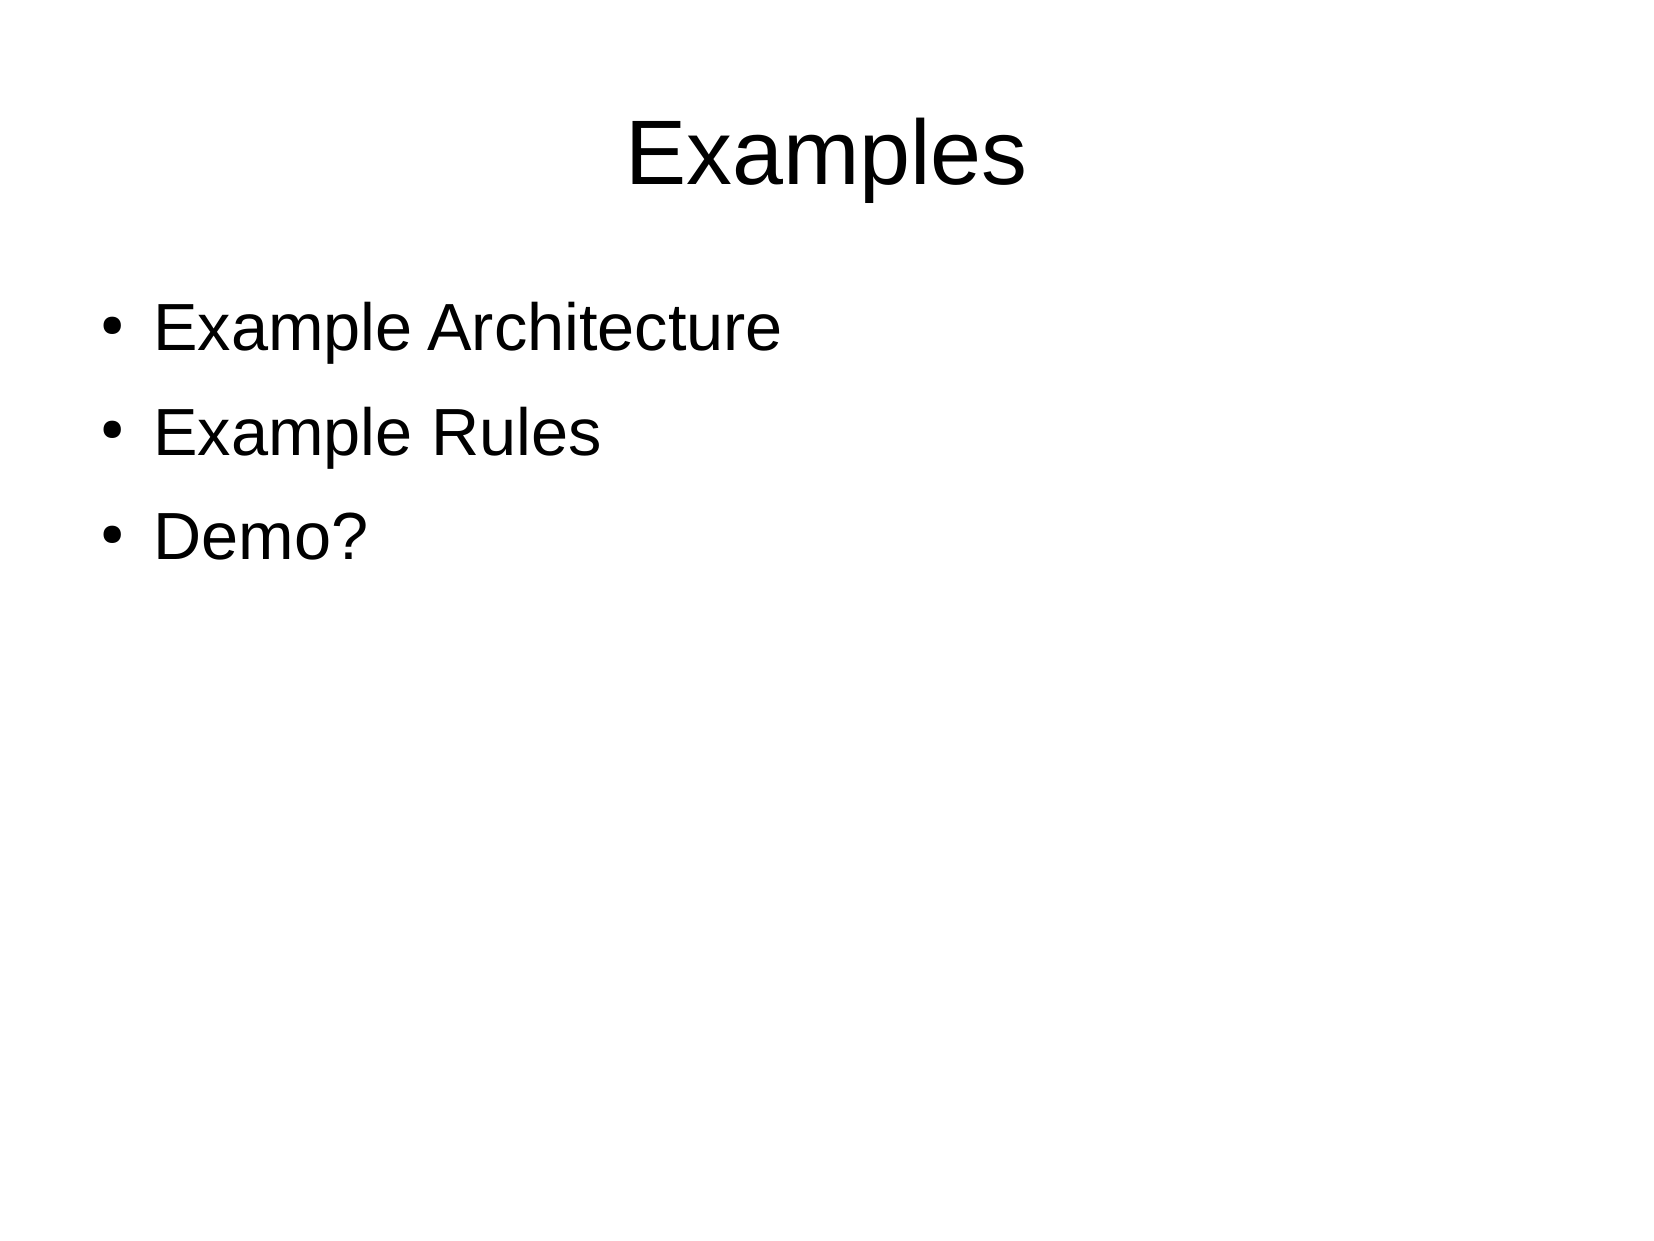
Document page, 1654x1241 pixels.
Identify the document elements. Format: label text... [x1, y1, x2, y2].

title Examples [82, 49, 1571, 257]
list Example Architecture Example Rules Demo? [82, 290, 1571, 1010]
